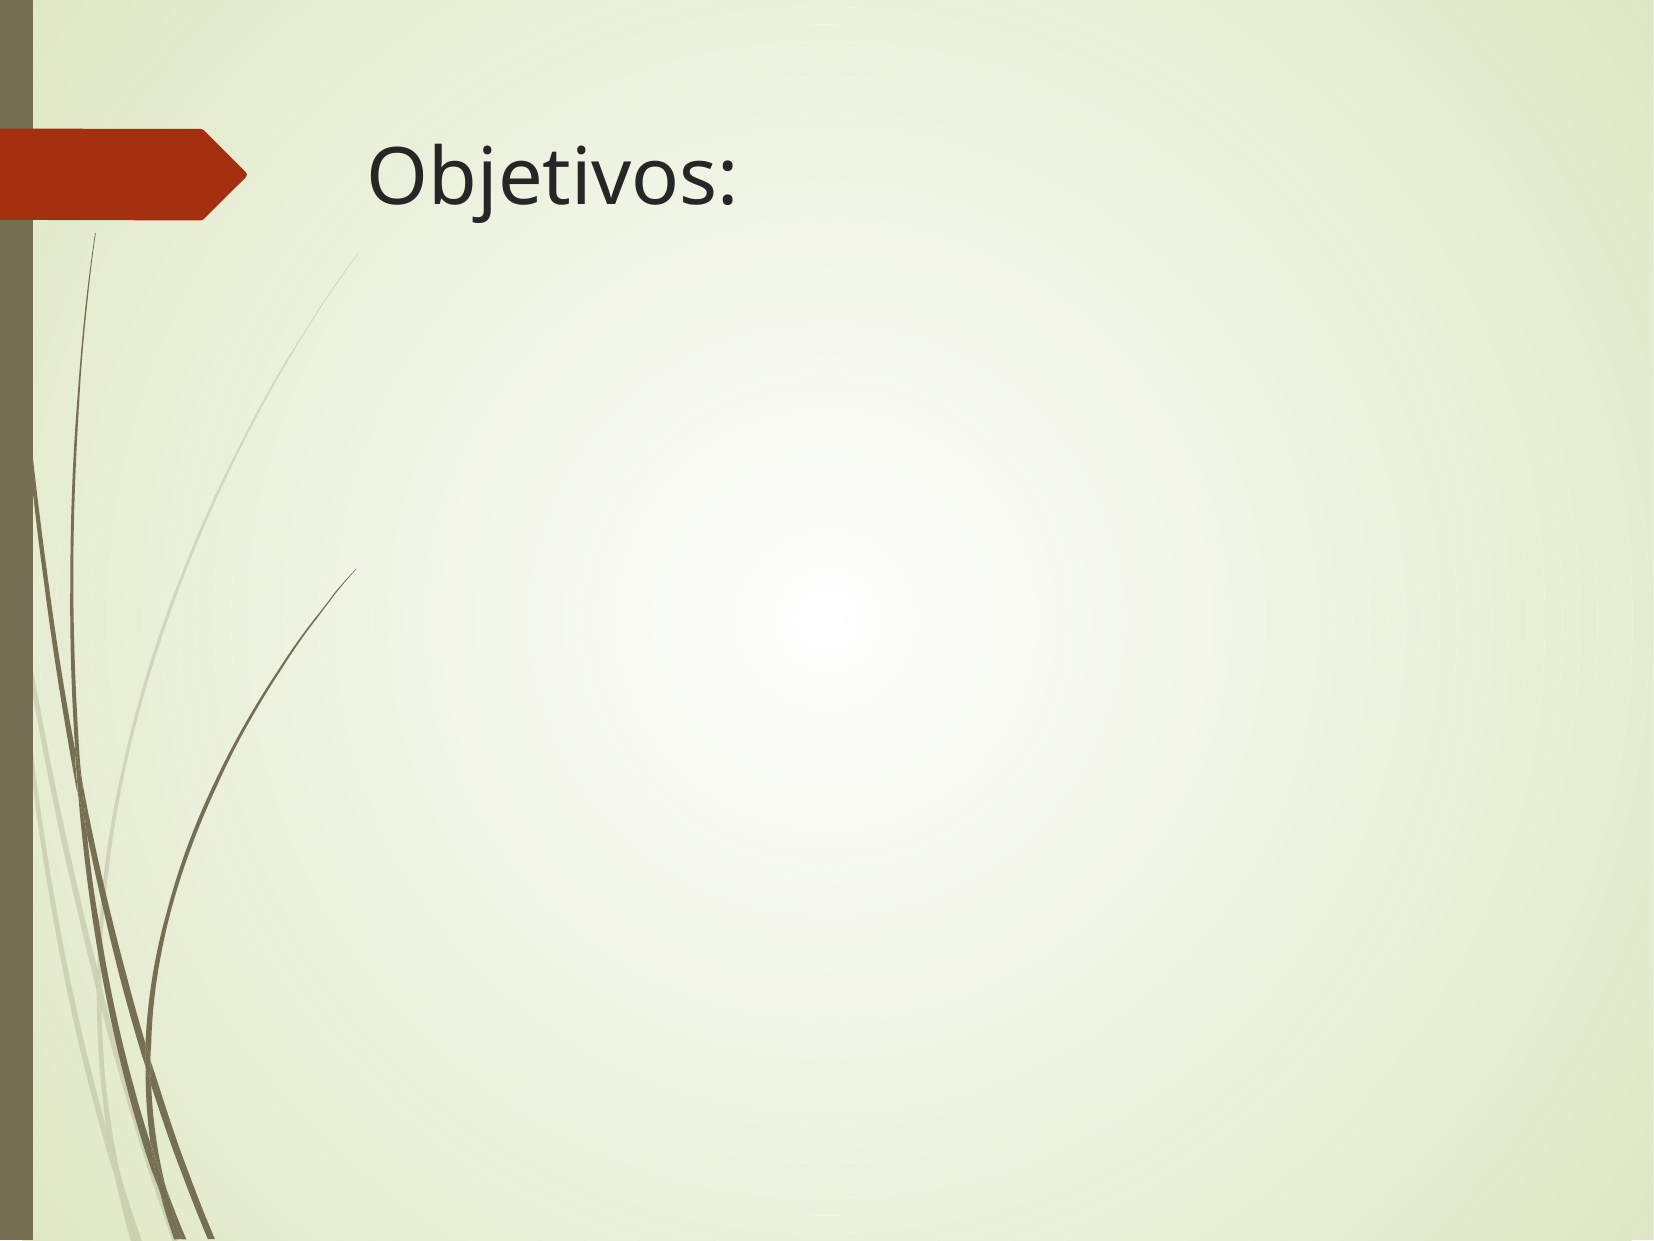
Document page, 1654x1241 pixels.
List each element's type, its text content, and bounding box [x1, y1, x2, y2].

title Objetivos: [351, 112, 1544, 345]
